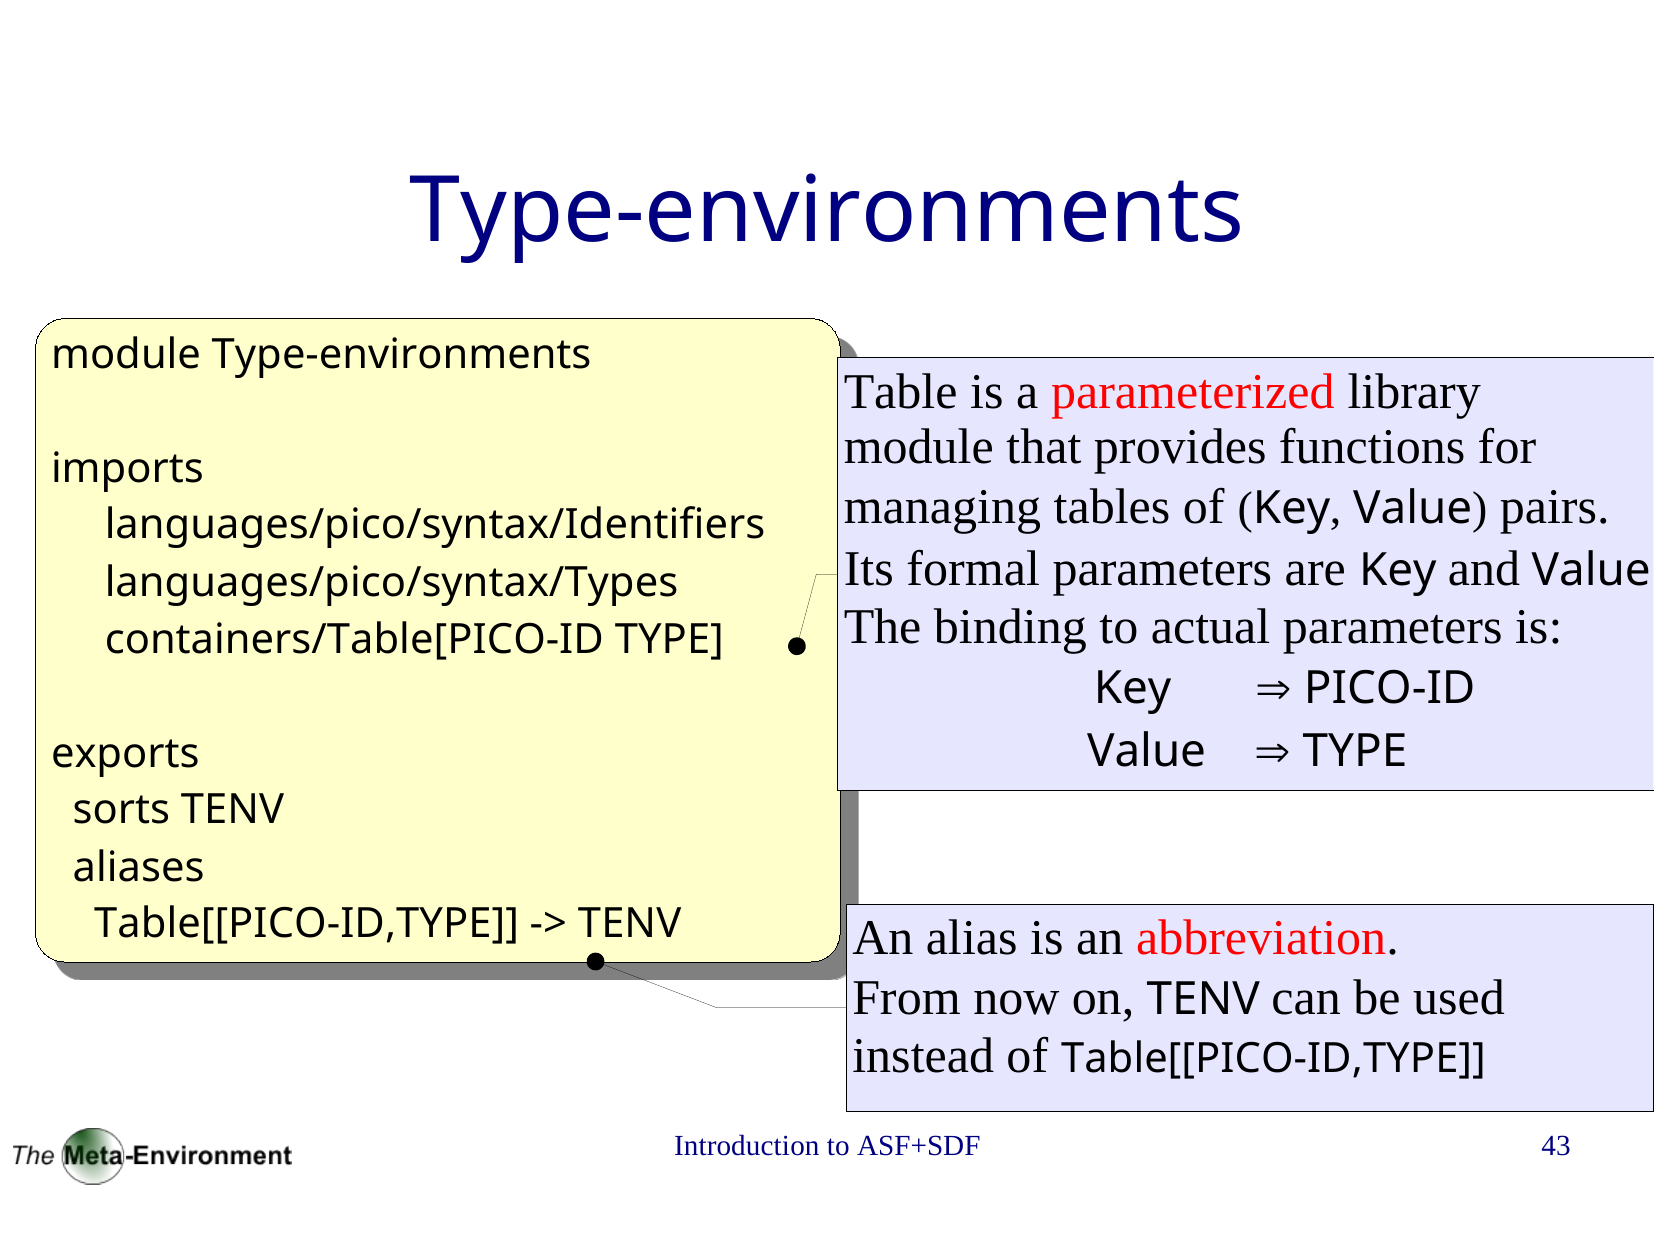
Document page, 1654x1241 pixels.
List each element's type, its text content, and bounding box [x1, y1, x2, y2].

title Type-environments [121, 102, 1534, 311]
text_box module Type-environments imports languages/pico/syntax/Identifiers languages/pico/syntax/Types containers/Table[PICO-ID TYPE] exports sorts TENV aliases Table[[PICO-ID,TYPE]] -> TENV [36, 315, 830, 972]
text_box An alias is an abbreviation. From now on, TENV can be used instead of Table[[PICO-ID,TYPE]] [846, 904, 1654, 1112]
text_box Table is a parameterized library module that provides functions for managing tables of (Key, Value) pairs. Its formal parameters are Key and Value The binding to actual parameters is: Key  PICO-ID Value  TYPE [837, 357, 1654, 791]
picture [13, 1128, 292, 1185]
text_box [830, 325, 841, 955]
